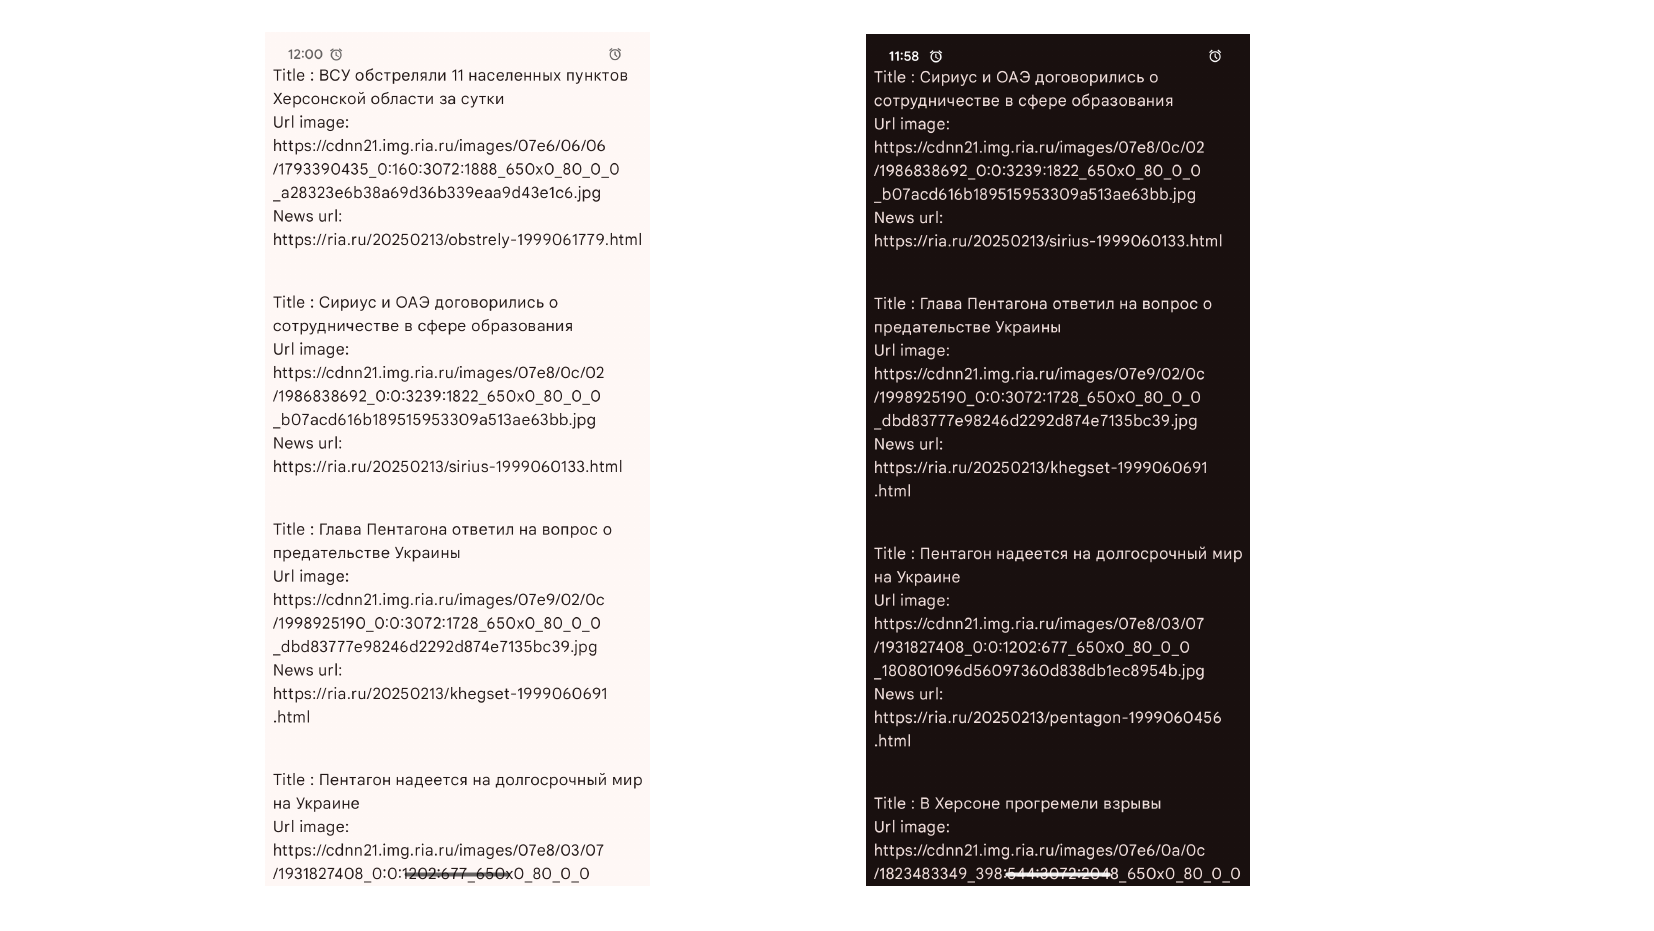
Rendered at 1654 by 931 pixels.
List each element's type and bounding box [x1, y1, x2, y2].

picture [265, 32, 650, 886]
picture [866, 34, 1250, 886]
